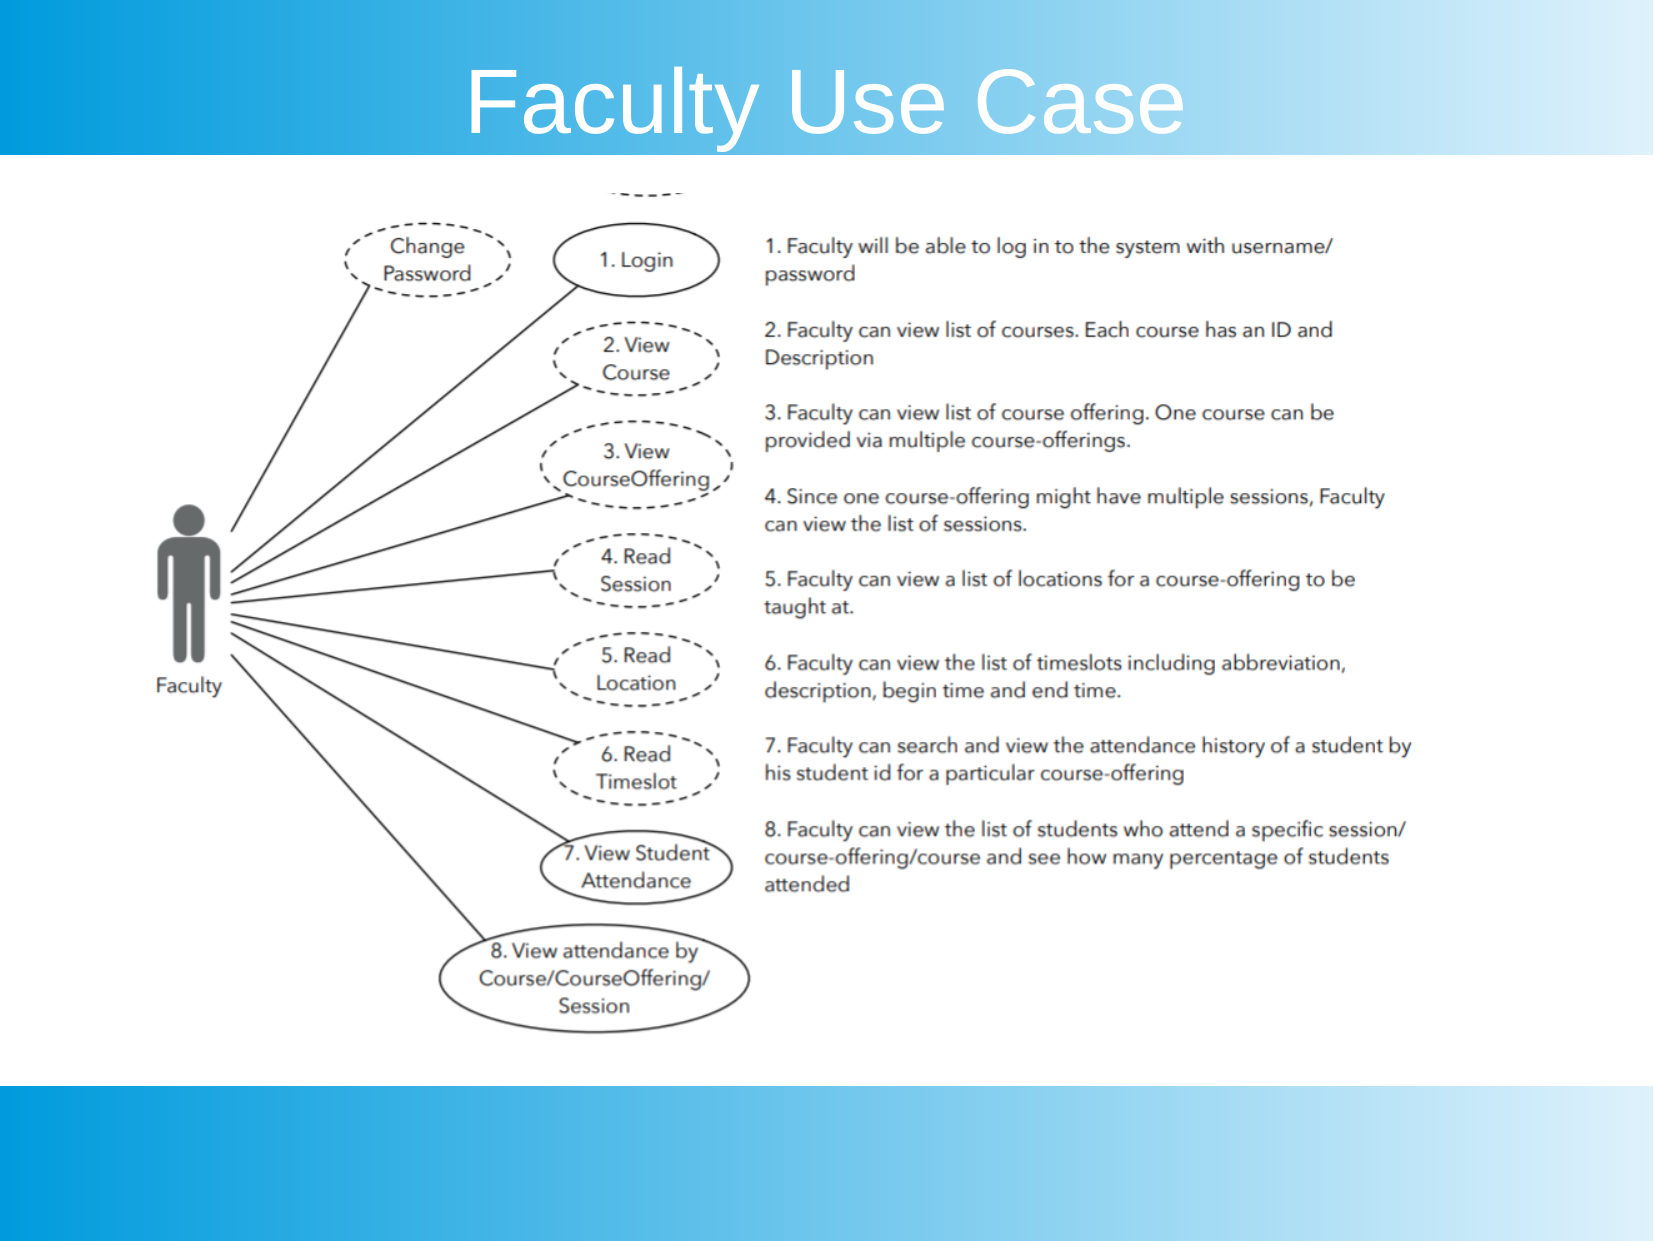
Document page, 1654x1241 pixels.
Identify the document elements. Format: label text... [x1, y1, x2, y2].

picture [150, 193, 1430, 1051]
title Faculty Use Case [82, 49, 1571, 155]
